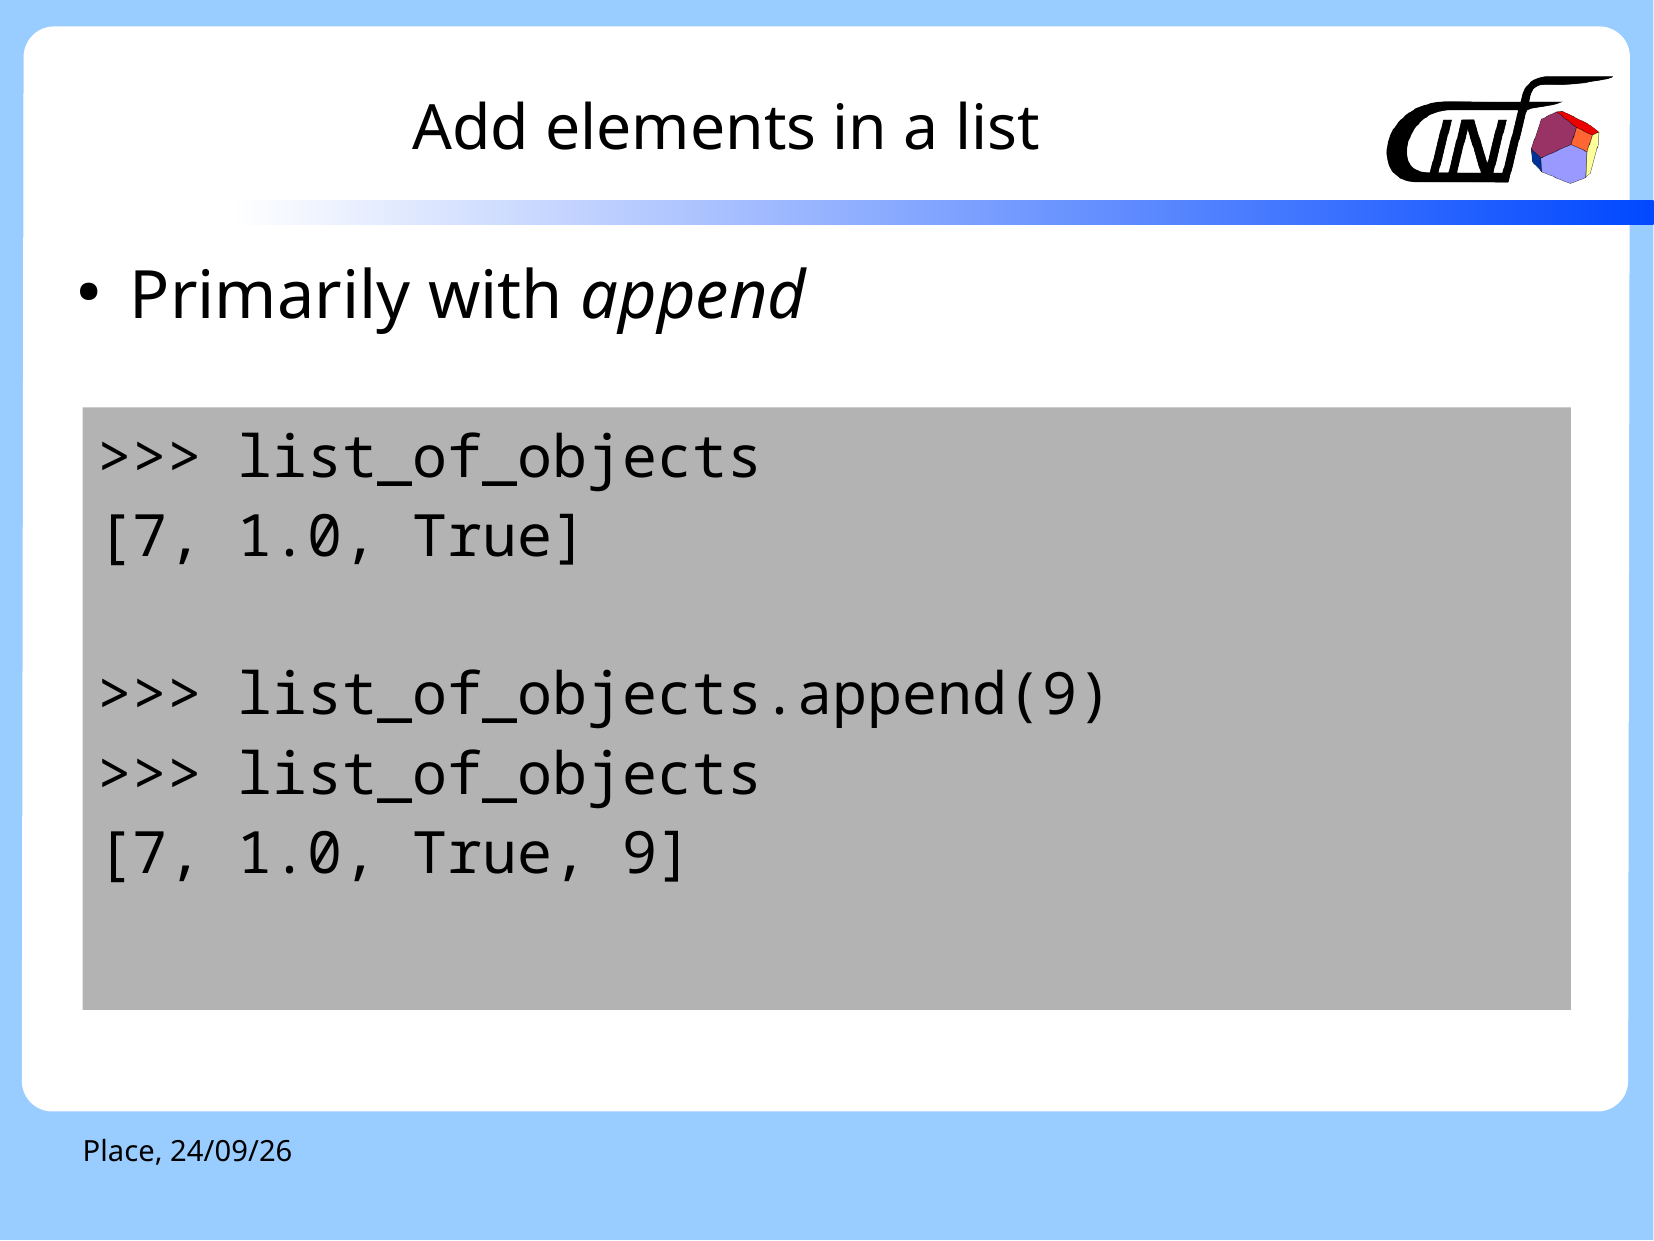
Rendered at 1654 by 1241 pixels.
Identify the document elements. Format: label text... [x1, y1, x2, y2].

table_header B [956, 201, 961, 224]
list Primarily with append [59, 247, 1560, 1067]
picture [1386, 76, 1613, 184]
text_box >>> list_of_objects [7, 1.0, True] >>> list_of_objects.append(9) >>> list_of_objects [7, 1.0, True, 9] [82, 407, 1571, 1010]
title Add elements in a list [82, 49, 1371, 201]
